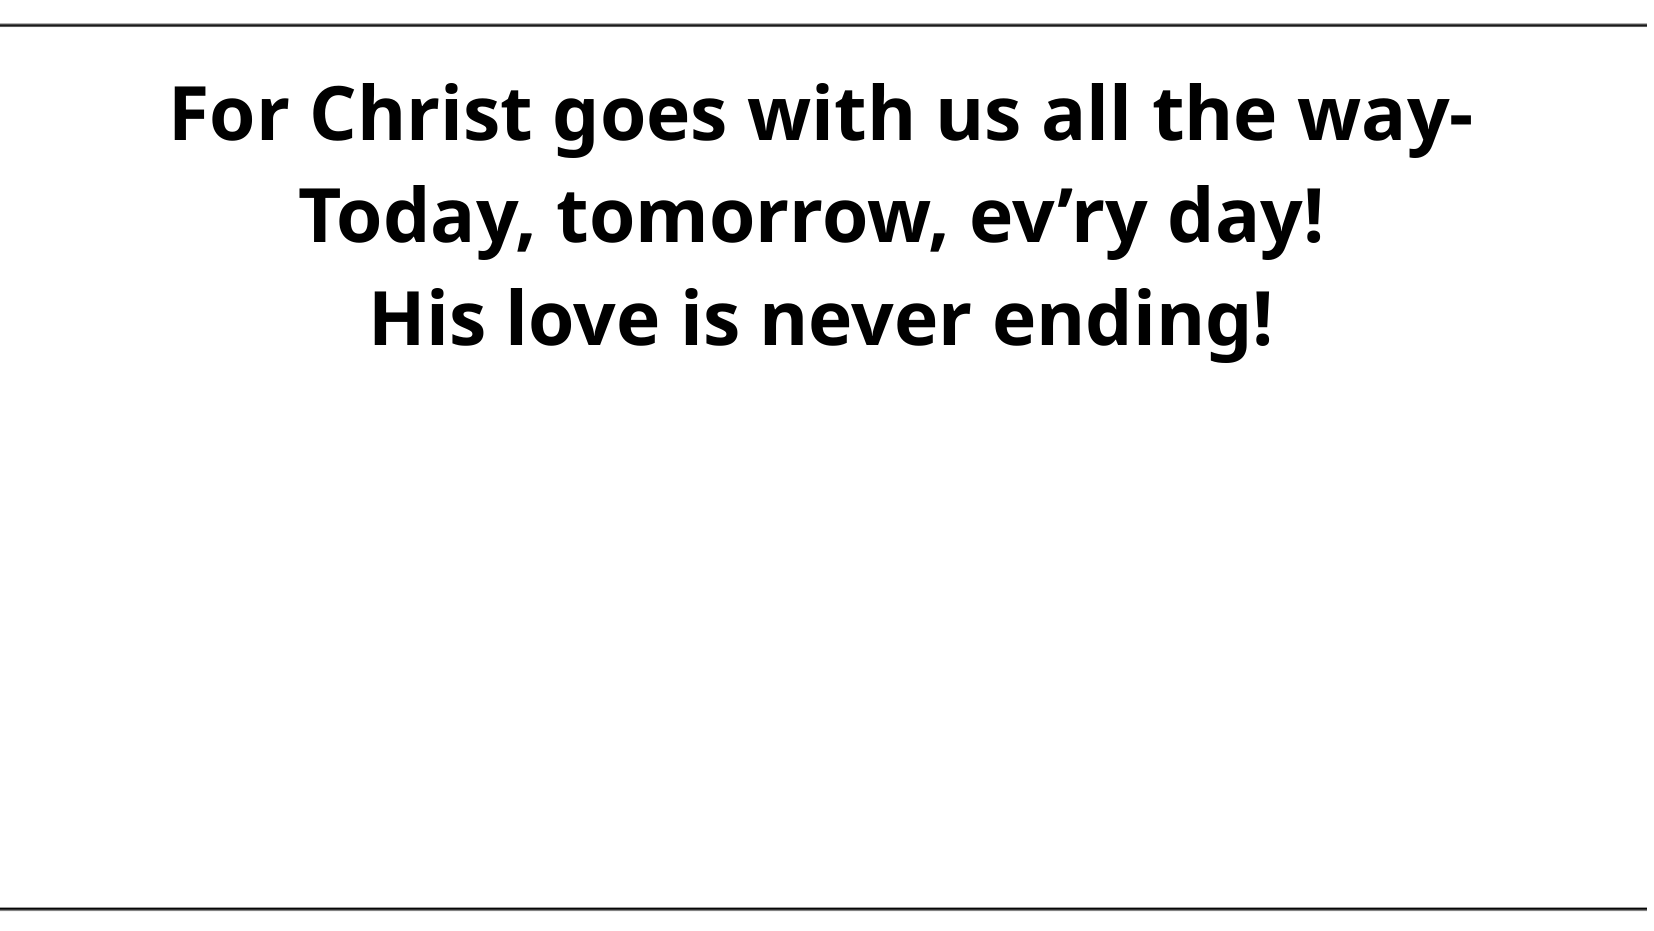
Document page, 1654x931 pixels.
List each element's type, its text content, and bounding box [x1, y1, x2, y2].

text_box For Christ goes with us all the way- Today, tomorrow, ev’ry day! His love is never ending! [49, 53, 1595, 368]
picture [0, 2, 1647, 931]
